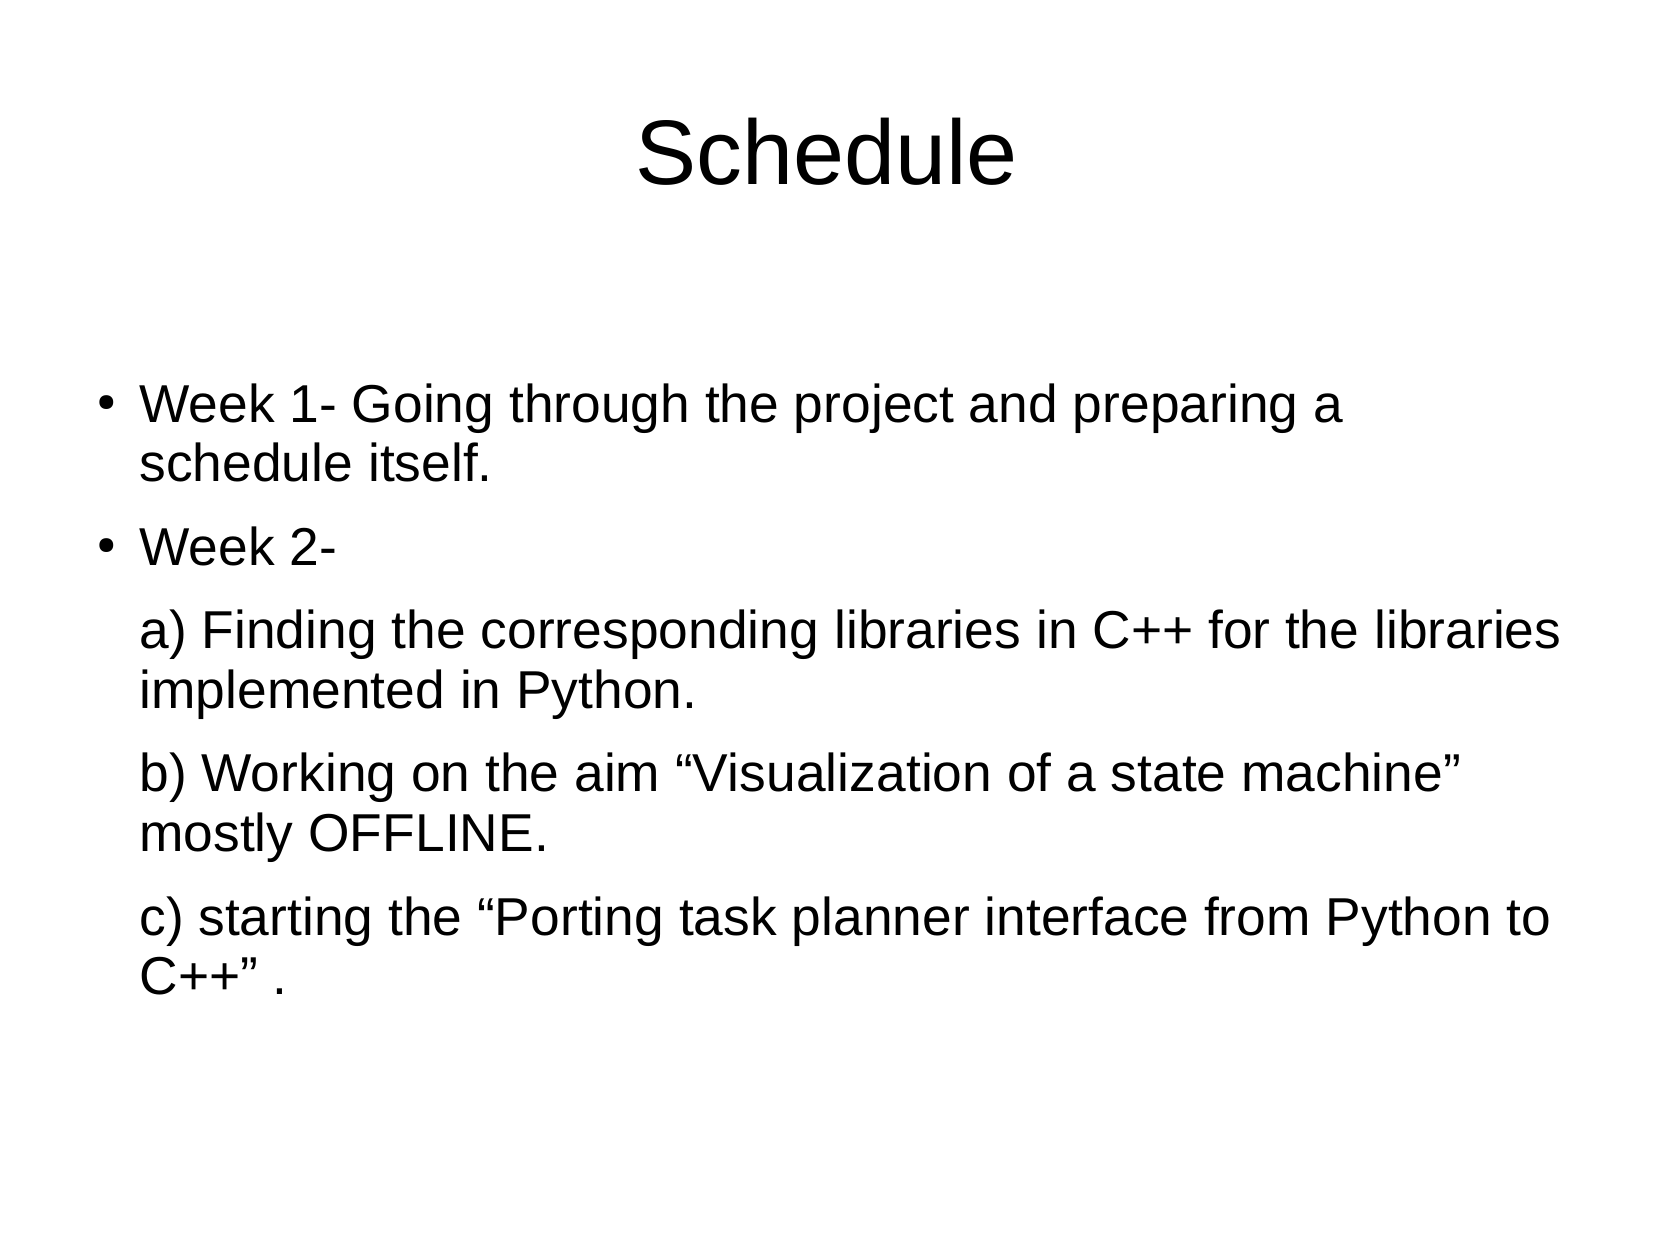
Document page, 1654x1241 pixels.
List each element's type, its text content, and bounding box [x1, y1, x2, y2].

title Schedule [82, 49, 1571, 257]
list Week 1- Going through the project and preparing a schedule itself. Week 2- a) Finding the corresponding libraries in C++ for the libraries implemented in Python. b) Working on the aim “Visualization of a state machine” mostly OFFLINE. c) starting the “Porting task planner interface from Python to C++” . [82, 290, 1571, 1010]
